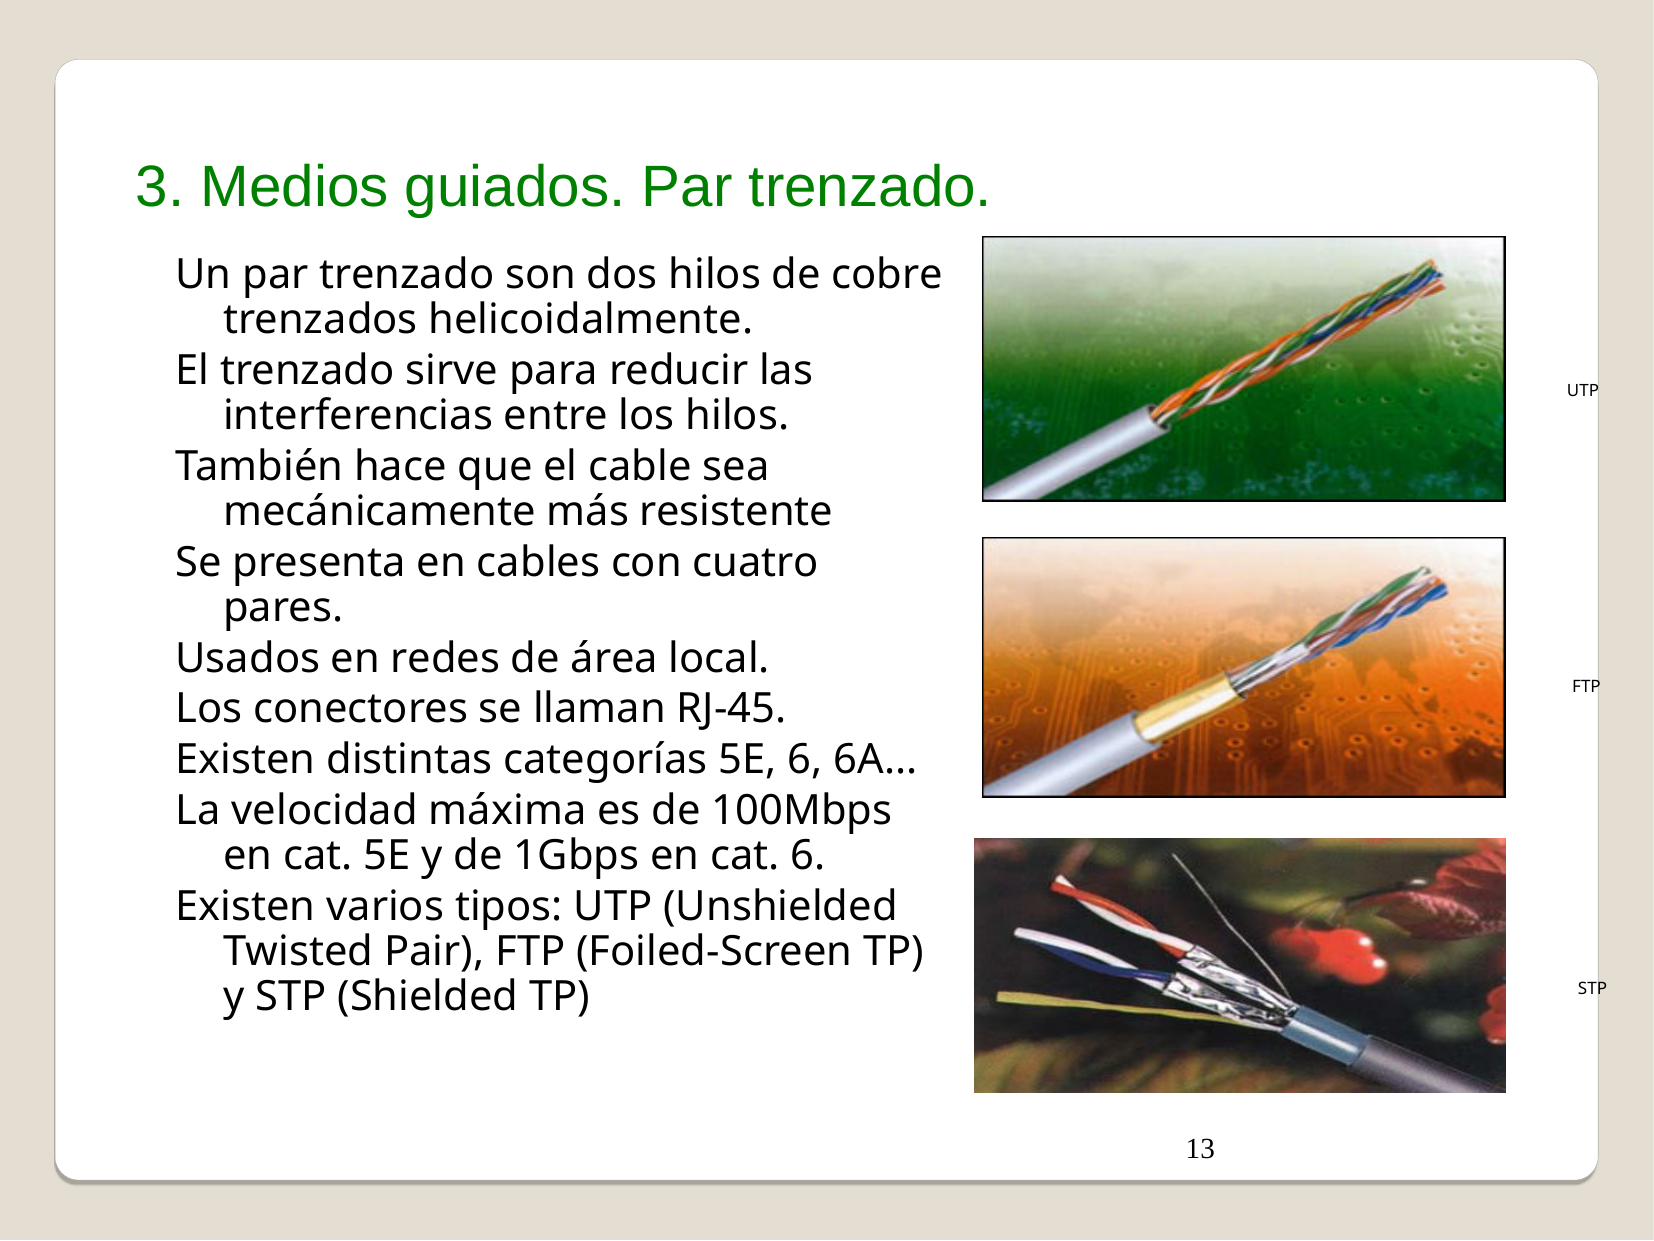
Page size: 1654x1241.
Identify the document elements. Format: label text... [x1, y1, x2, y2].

picture [974, 838, 1506, 1093]
picture [982, 236, 1506, 502]
list STP [1511, 965, 1630, 1017]
text_box [1185, 1129, 1571, 1216]
list FTP [1506, 662, 1625, 715]
text_box 3. Medios guiados. Par trenzado. [118, 147, 1418, 223]
list UTP [1506, 367, 1620, 419]
picture [982, 537, 1506, 798]
list Un par trenzado son dos hilos de cobre trenzados helicoidalmente. El trenzado sirve para reducir las interferencias entre los hilos. También hace que el cable sea mecánicamente más resistente Se presenta en cables con cuatro pares. Usados en redes de área local. Los conectores se llaman RJ-45. Existen distintas categorías 5E, 6, 6A... La velocidad máxima es de 100Mbps en cat. 5E y de 1Gbps en cat. 6. Existen varios tipos: UTP (Unshielded Twisted Pair), FTP (Foiled-Screen TP) y STP (Shielded TP) [94, 236, 963, 1152]
